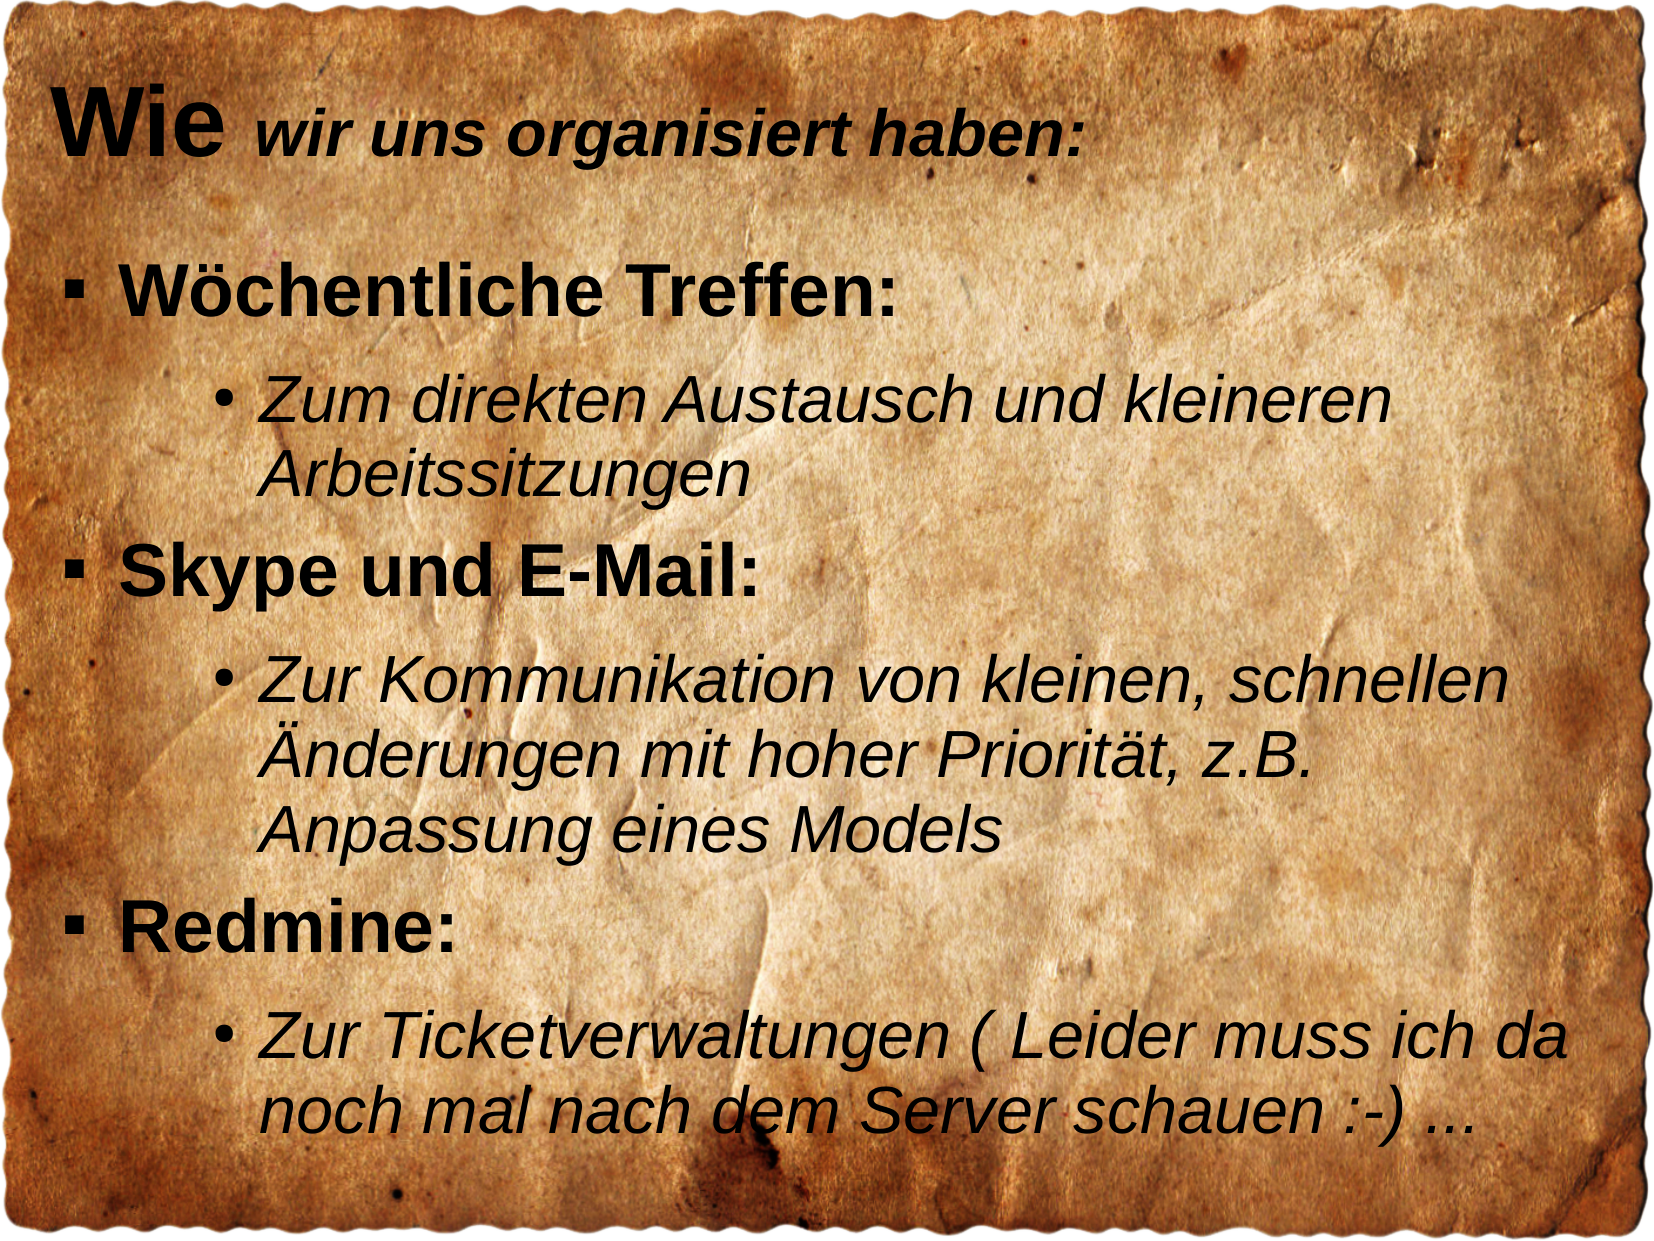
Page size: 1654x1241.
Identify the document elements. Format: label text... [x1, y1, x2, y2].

text_box Wie wir uns organisiert haben: [35, 58, 1122, 201]
picture [0, 0, 1654, 1241]
list Wöchentliche Treffen: Zum direkten Austausch und kleineren Arbeitssitzungen Skype und E-Mail: Zur Kommunikation von kleinen, schnellen Änderungen mit hoher Priorität, z.B. Anpassung eines Models Redmine: Zur Ticketverwaltungen ( Leider muss ich da noch mal nach dem Server schauen :-) ... [47, 248, 1595, 1148]
